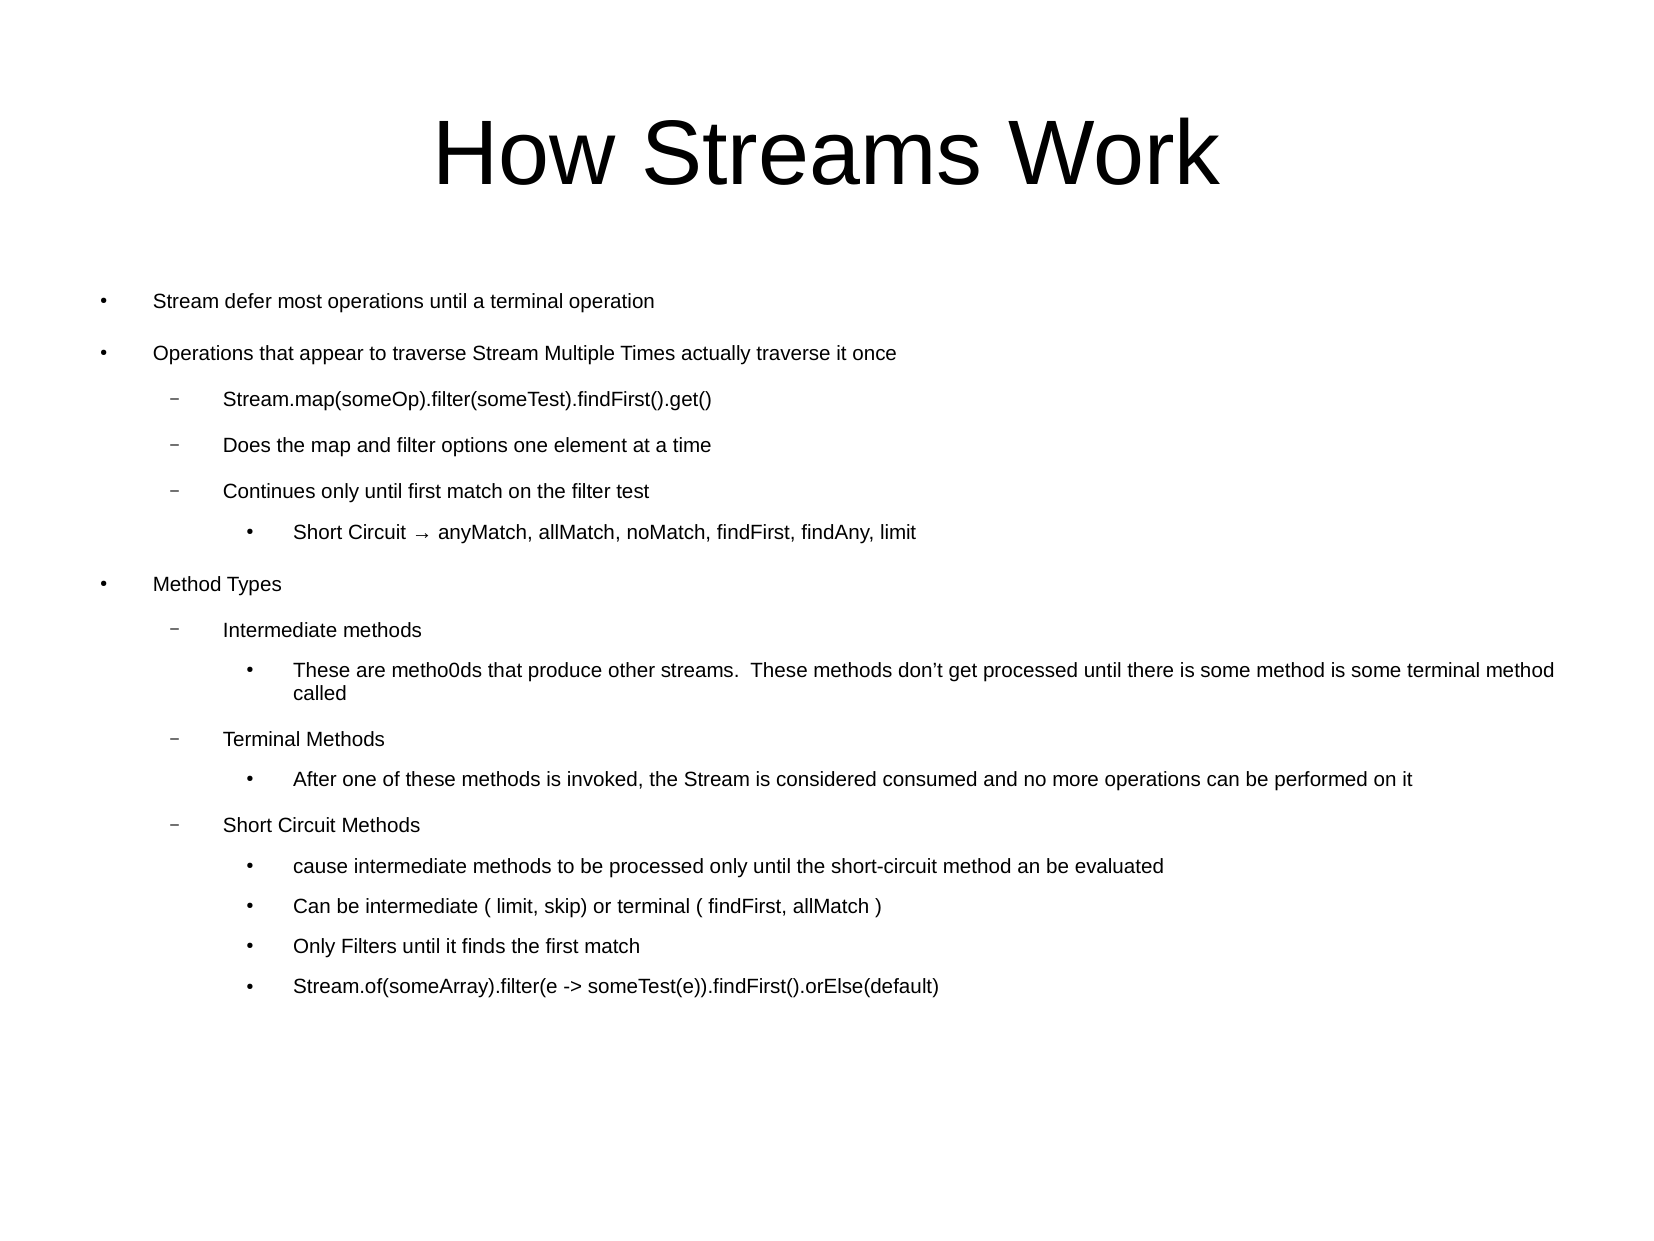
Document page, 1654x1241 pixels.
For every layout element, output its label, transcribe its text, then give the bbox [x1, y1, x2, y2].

list Stream defer most operations until a terminal operation Operations that appear to traverse Stream Multiple Times actually traverse it once Stream.map(someOp).filter(someTest).findFirst().get() Does the map and filter options one element at a time Continues only until first match on the filter test Short Circuit → anyMatch, allMatch, noMatch, findFirst, findAny, limit Method Types Intermediate methods These are metho0ds that produce other streams. These methods don’t get processed until there is some method is some terminal method called Terminal Methods After one of these methods is invoked, the Stream is considered consumed and no more operations can be performed on it Short Circuit Methods cause intermediate methods to be processed only until the short-circuit method an be evaluated Can be intermediate ( limit, skip) or terminal ( findFirst, allMatch ) Only Filters until it finds the first match Stream.of(someArray).filter(e -> someTest(e)).findFirst().orElse(default) [82, 290, 1571, 1010]
title How Streams Work [82, 49, 1571, 257]
